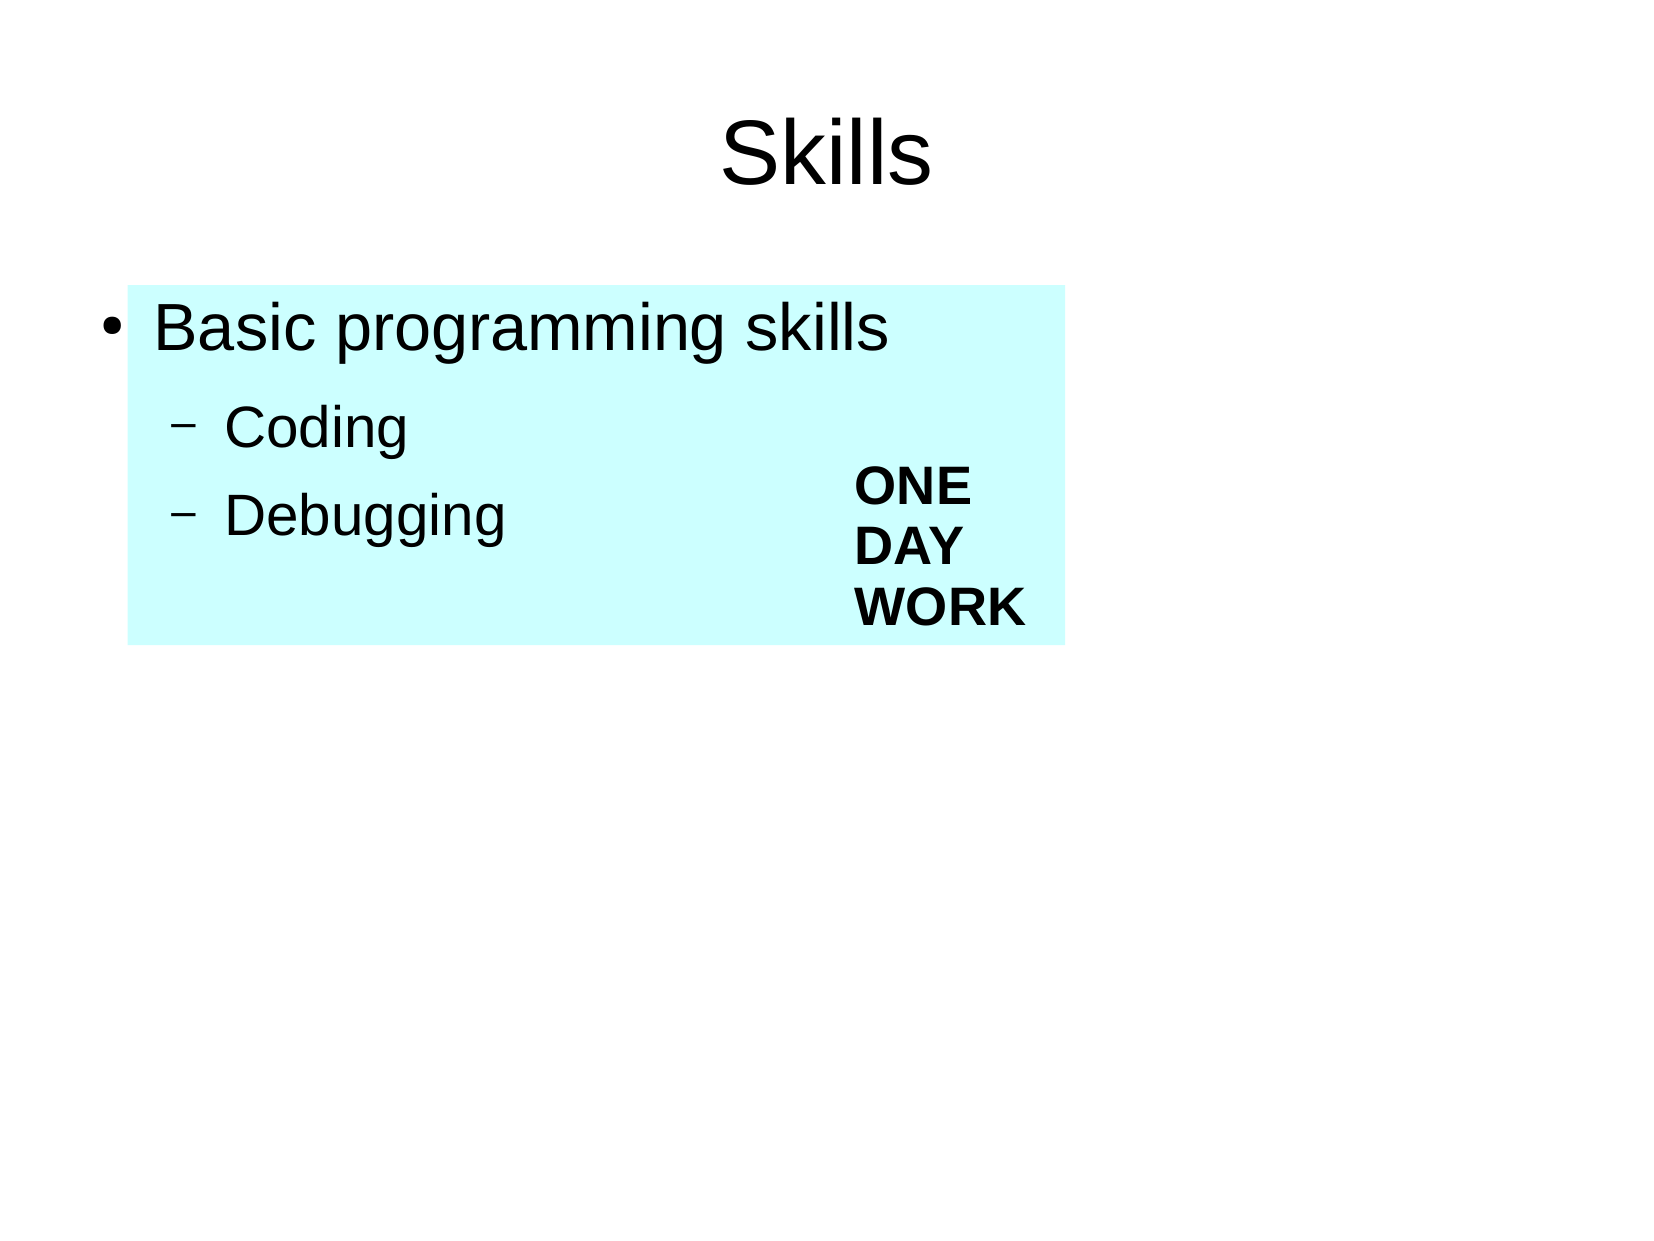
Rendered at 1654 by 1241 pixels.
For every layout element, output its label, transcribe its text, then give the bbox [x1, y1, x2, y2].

text_box [127, 285, 1066, 290]
list Basic programming skills Coding Debugging [82, 290, 1571, 1081]
title Skills [82, 49, 1571, 257]
text_box ONE DAY WORK [840, 447, 1042, 646]
